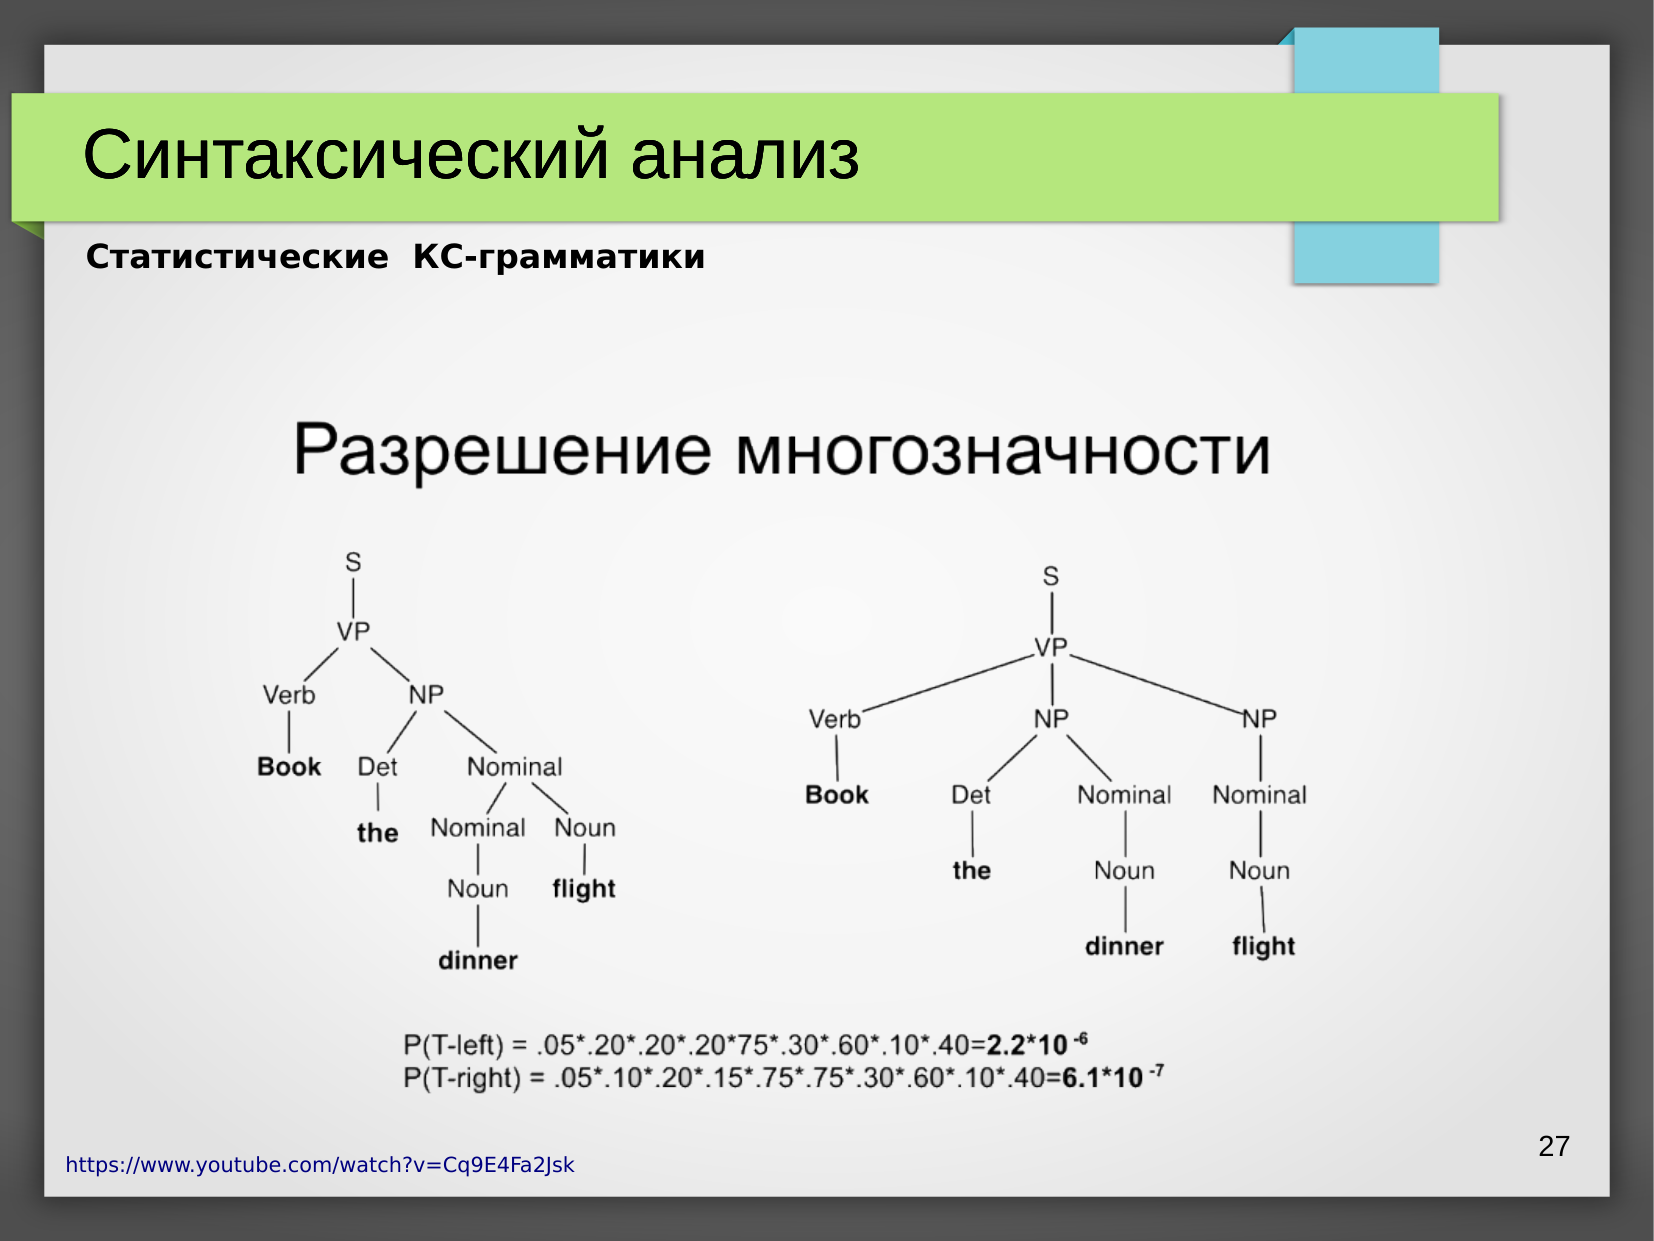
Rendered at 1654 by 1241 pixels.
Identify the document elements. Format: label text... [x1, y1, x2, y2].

text_box Статистические КС-грамматики [70, 230, 1075, 296]
picture [0, 0, 1654, 1241]
text_box https://www.youtube.com/watch?v=Cq9E4Fa2Jsk [50, 1145, 615, 1185]
title Синтаксический анализ [82, 114, 993, 194]
